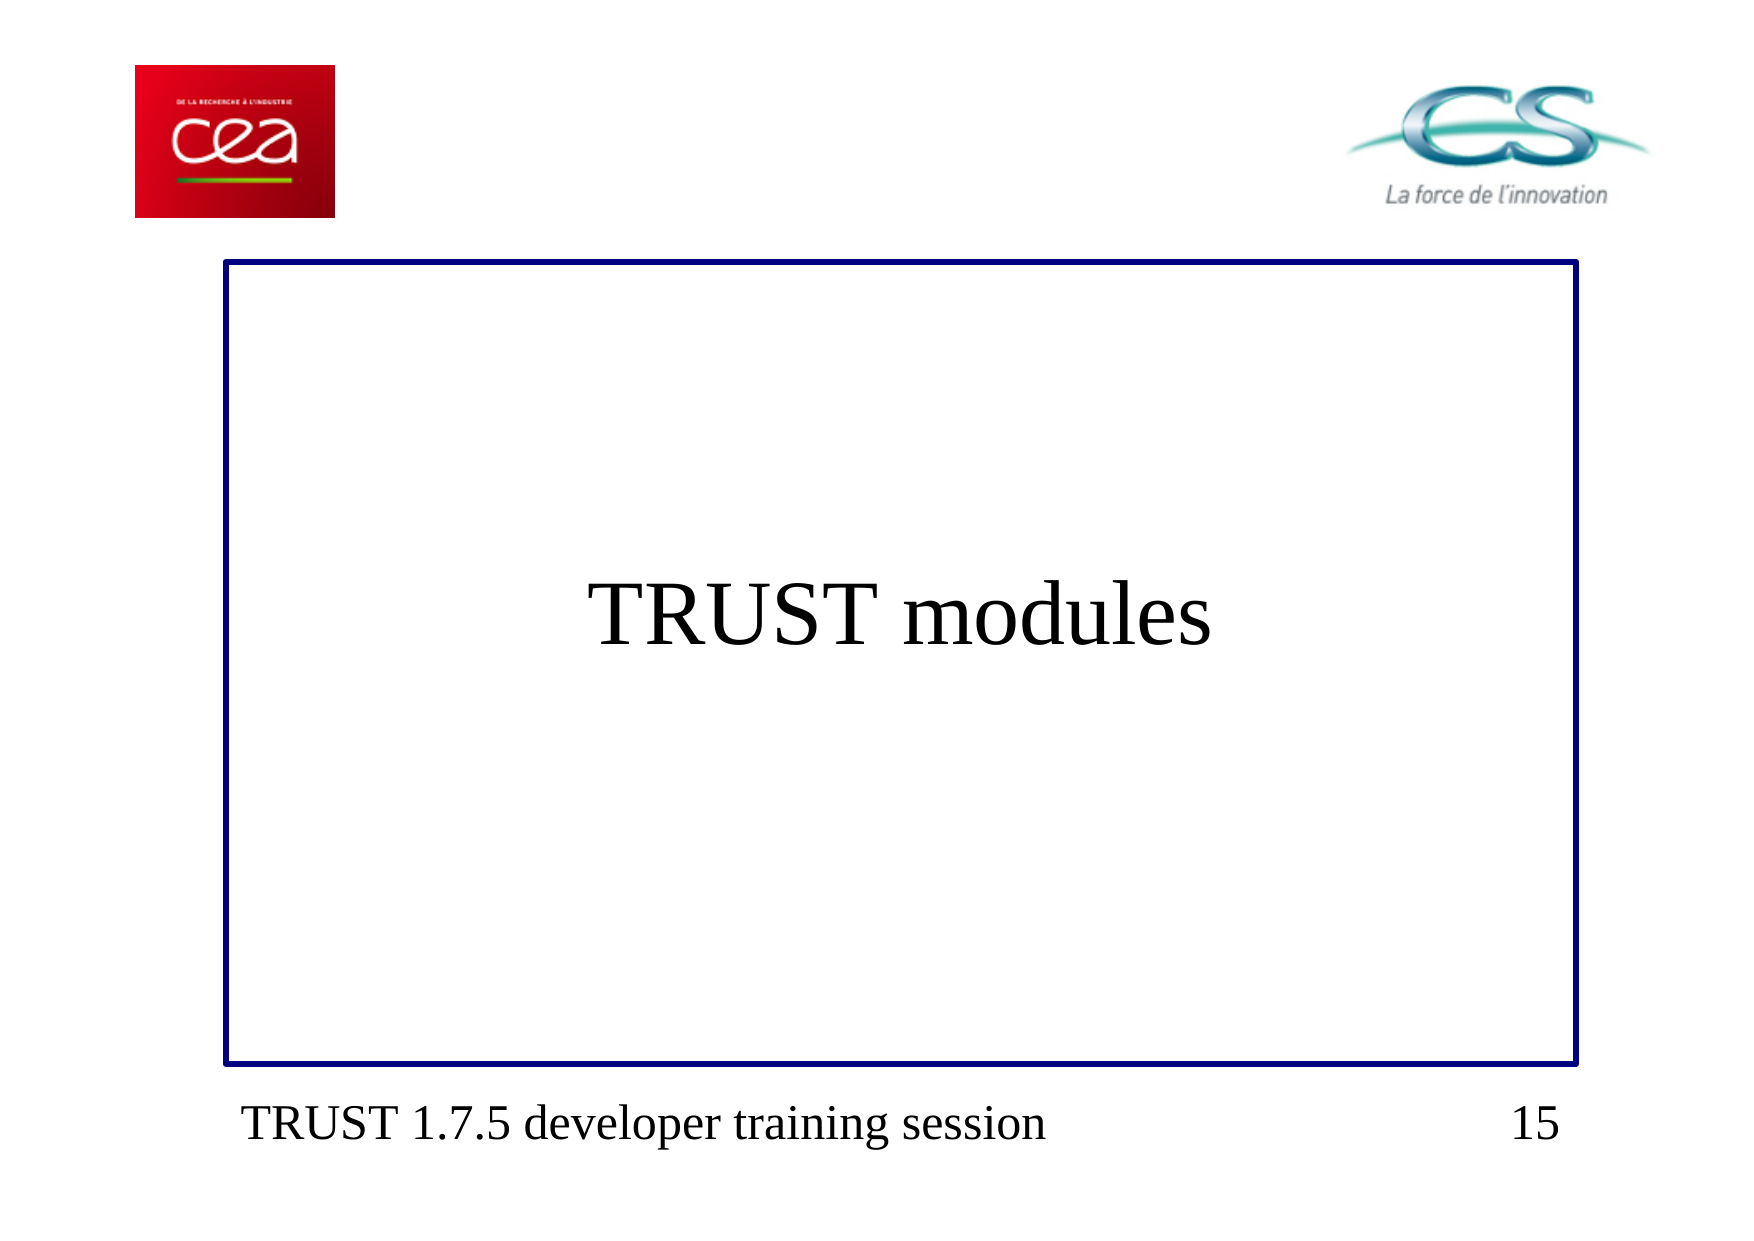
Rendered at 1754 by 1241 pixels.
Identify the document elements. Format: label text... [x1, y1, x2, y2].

picture [135, 65, 335, 218]
title TRUST modules [225, 261, 1577, 1064]
picture [1340, 73, 1662, 218]
